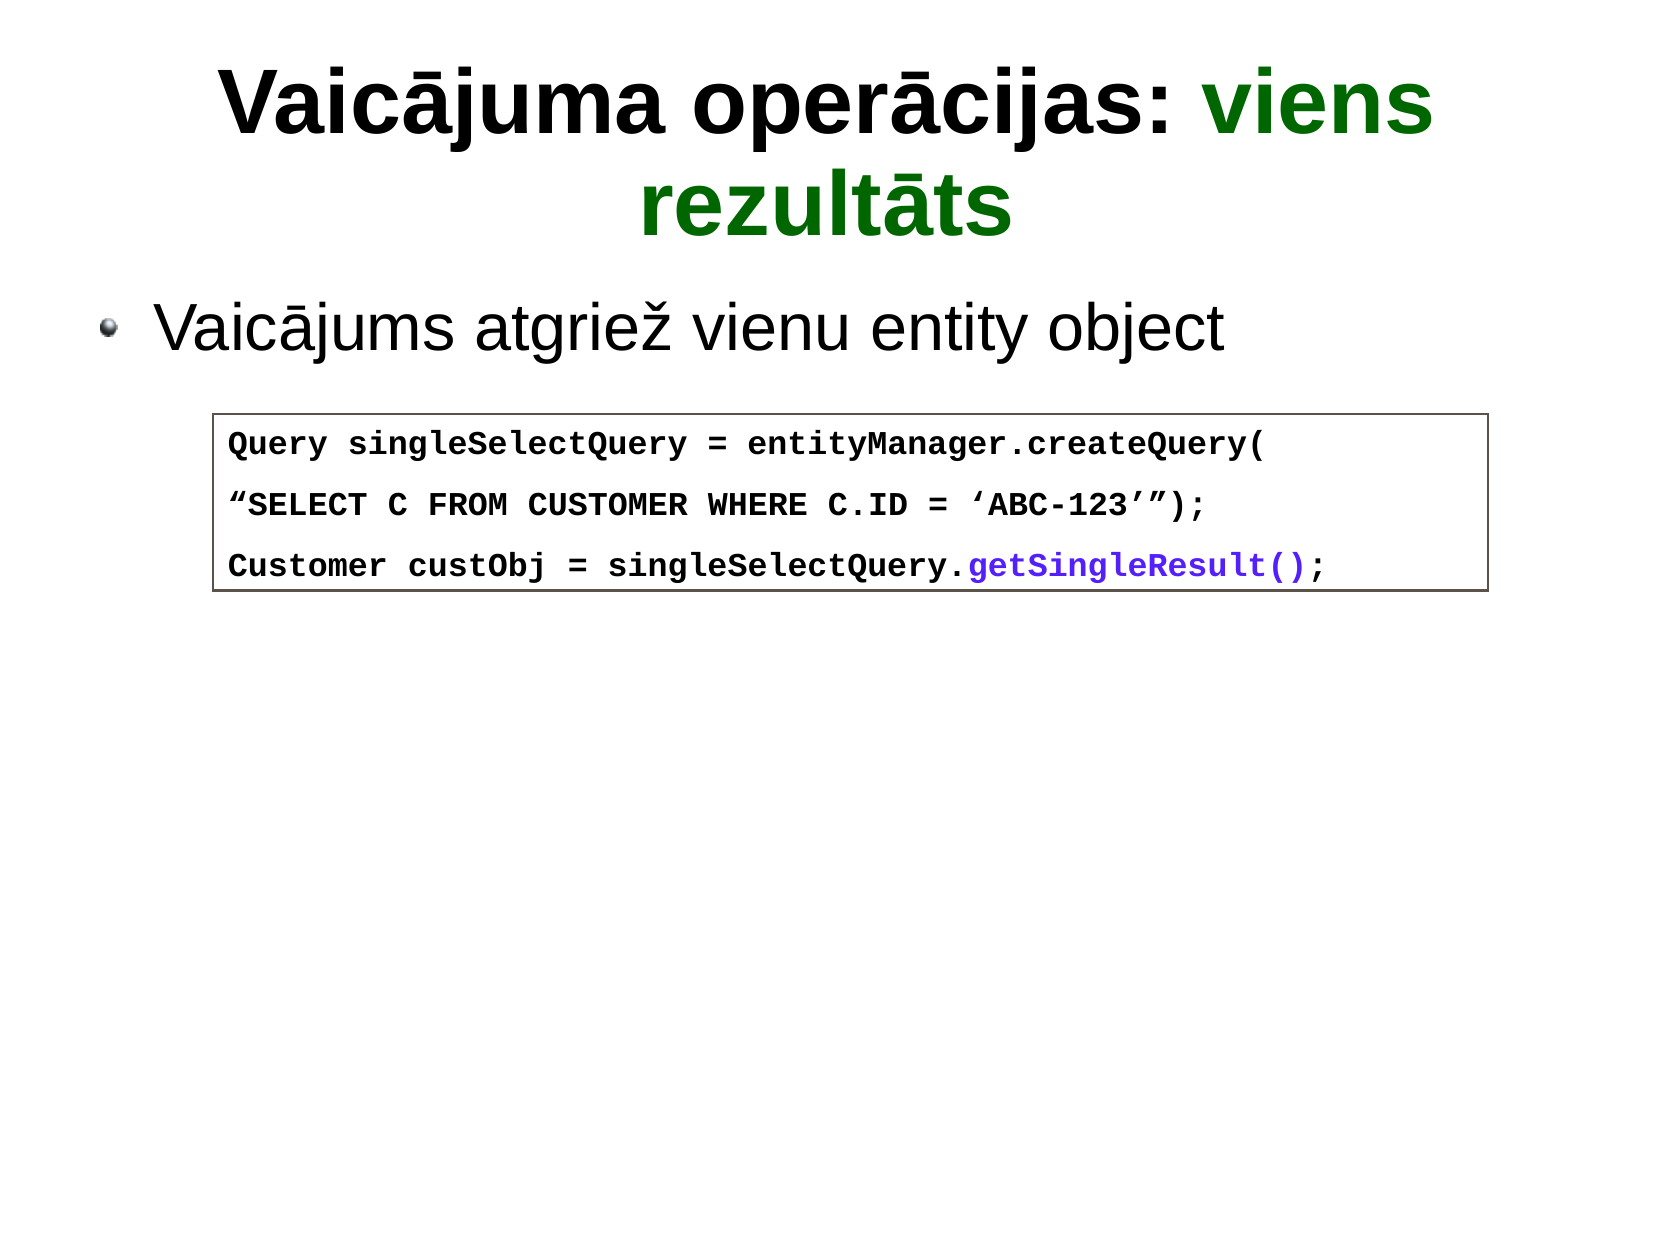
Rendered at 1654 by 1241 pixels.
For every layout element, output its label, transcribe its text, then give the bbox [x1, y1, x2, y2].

title Vaicājuma operācijas: viens rezultāts [82, 49, 1571, 257]
list Vaicājums atgriež vienu entity object [82, 290, 1538, 1010]
text_box Query singleSelectQuery = entityManager.createQuery( “SELECT C FROM CUSTOMER WHERE C.ID = ‘ABC-123’”); Customer custObj = singleSelectQuery.getSingleResult(); [213, 413, 1489, 591]
